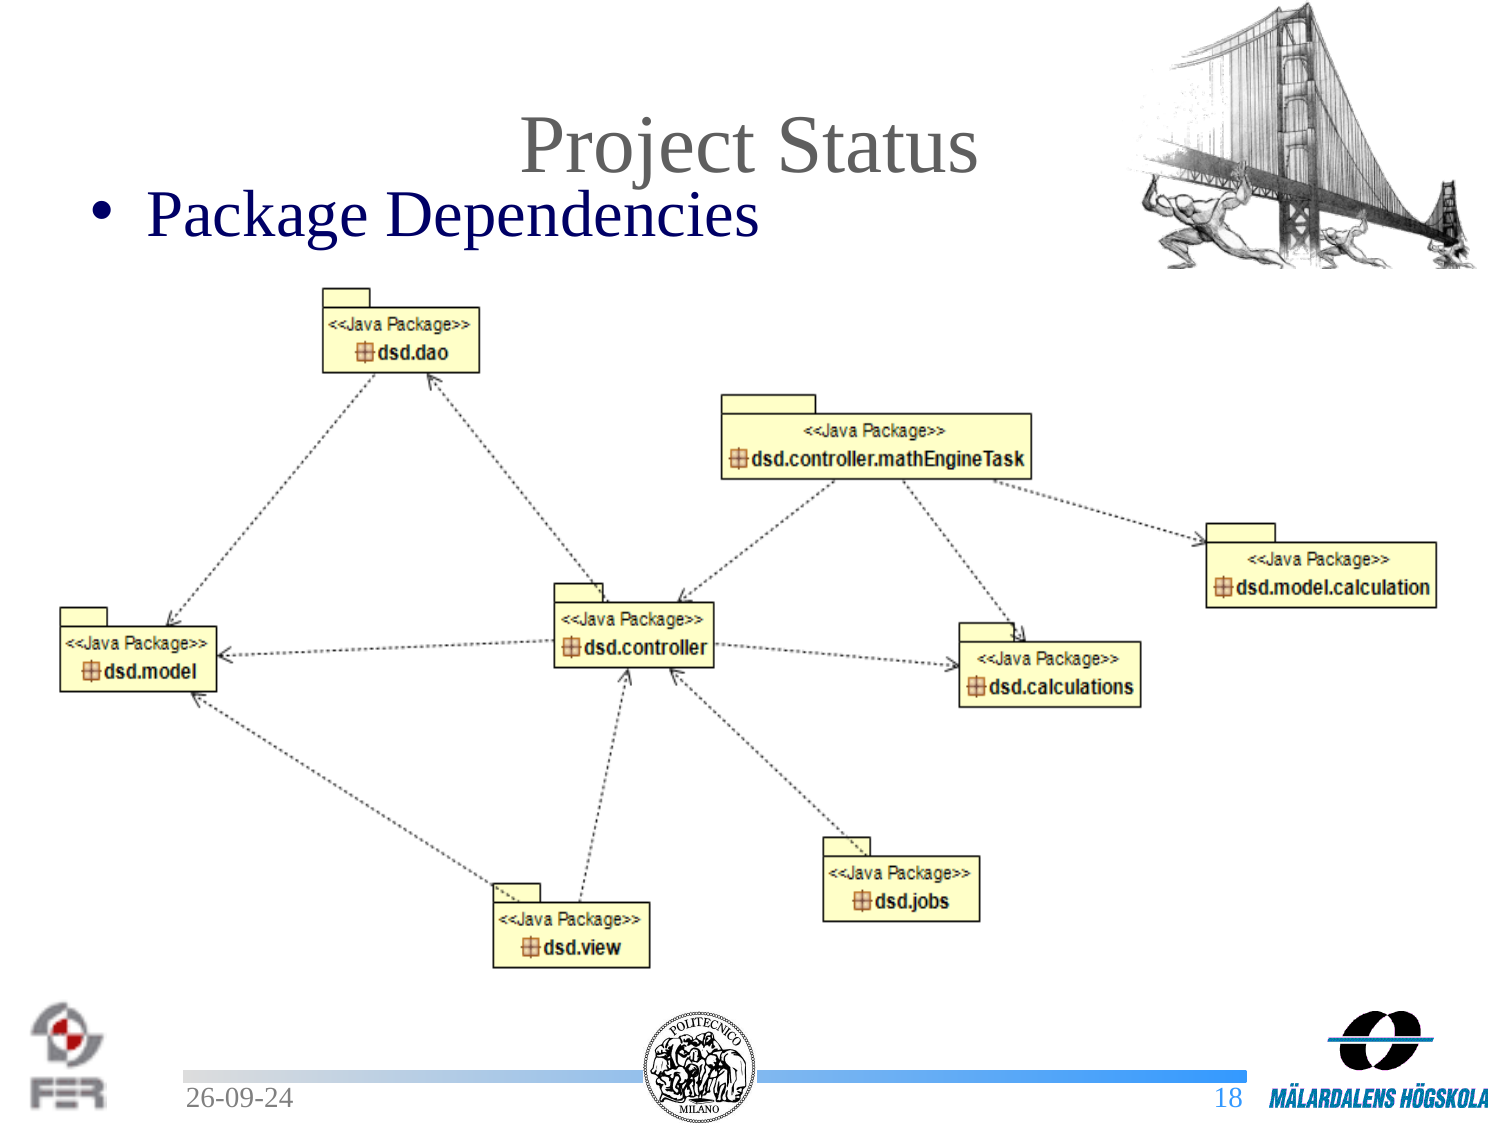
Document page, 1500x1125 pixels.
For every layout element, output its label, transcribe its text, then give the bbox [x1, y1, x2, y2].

picture [55, 283, 1442, 974]
picture [1454, 1091, 1459, 1108]
picture [1122, 0, 1477, 269]
text_box 13-12-02 [171, 1070, 396, 1114]
picture [29, 987, 107, 1125]
picture [1435, 1096, 1441, 1104]
picture [643, 1011, 757, 1123]
text_box <numero> [1186, 1070, 1258, 1114]
list Package Dependencies [75, 162, 1426, 283]
picture [1368, 1093, 1374, 1104]
picture [1269, 1011, 1488, 1108]
title Project Status [75, 45, 1122, 162]
